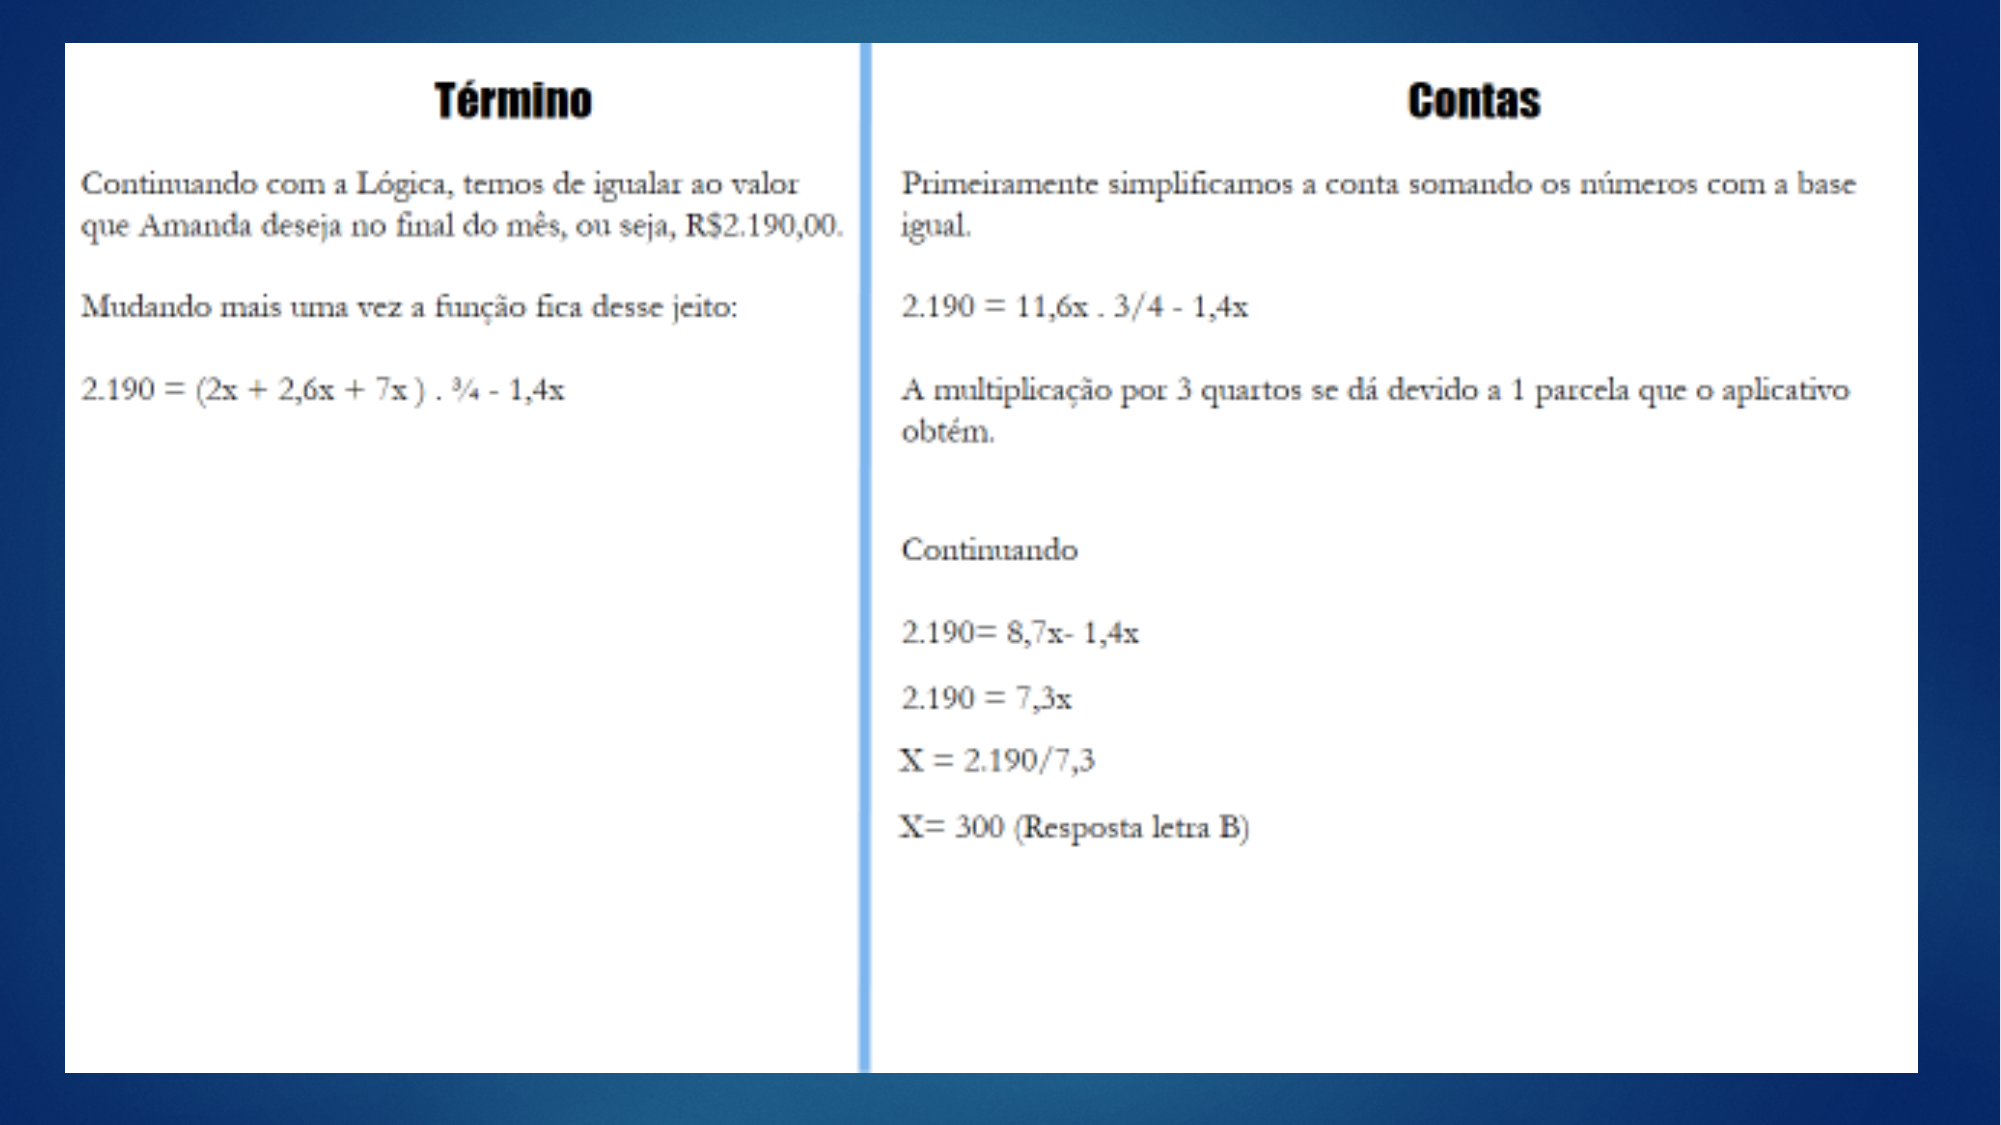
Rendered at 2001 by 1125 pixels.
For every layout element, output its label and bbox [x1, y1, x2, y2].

picture [65, 43, 1918, 1074]
